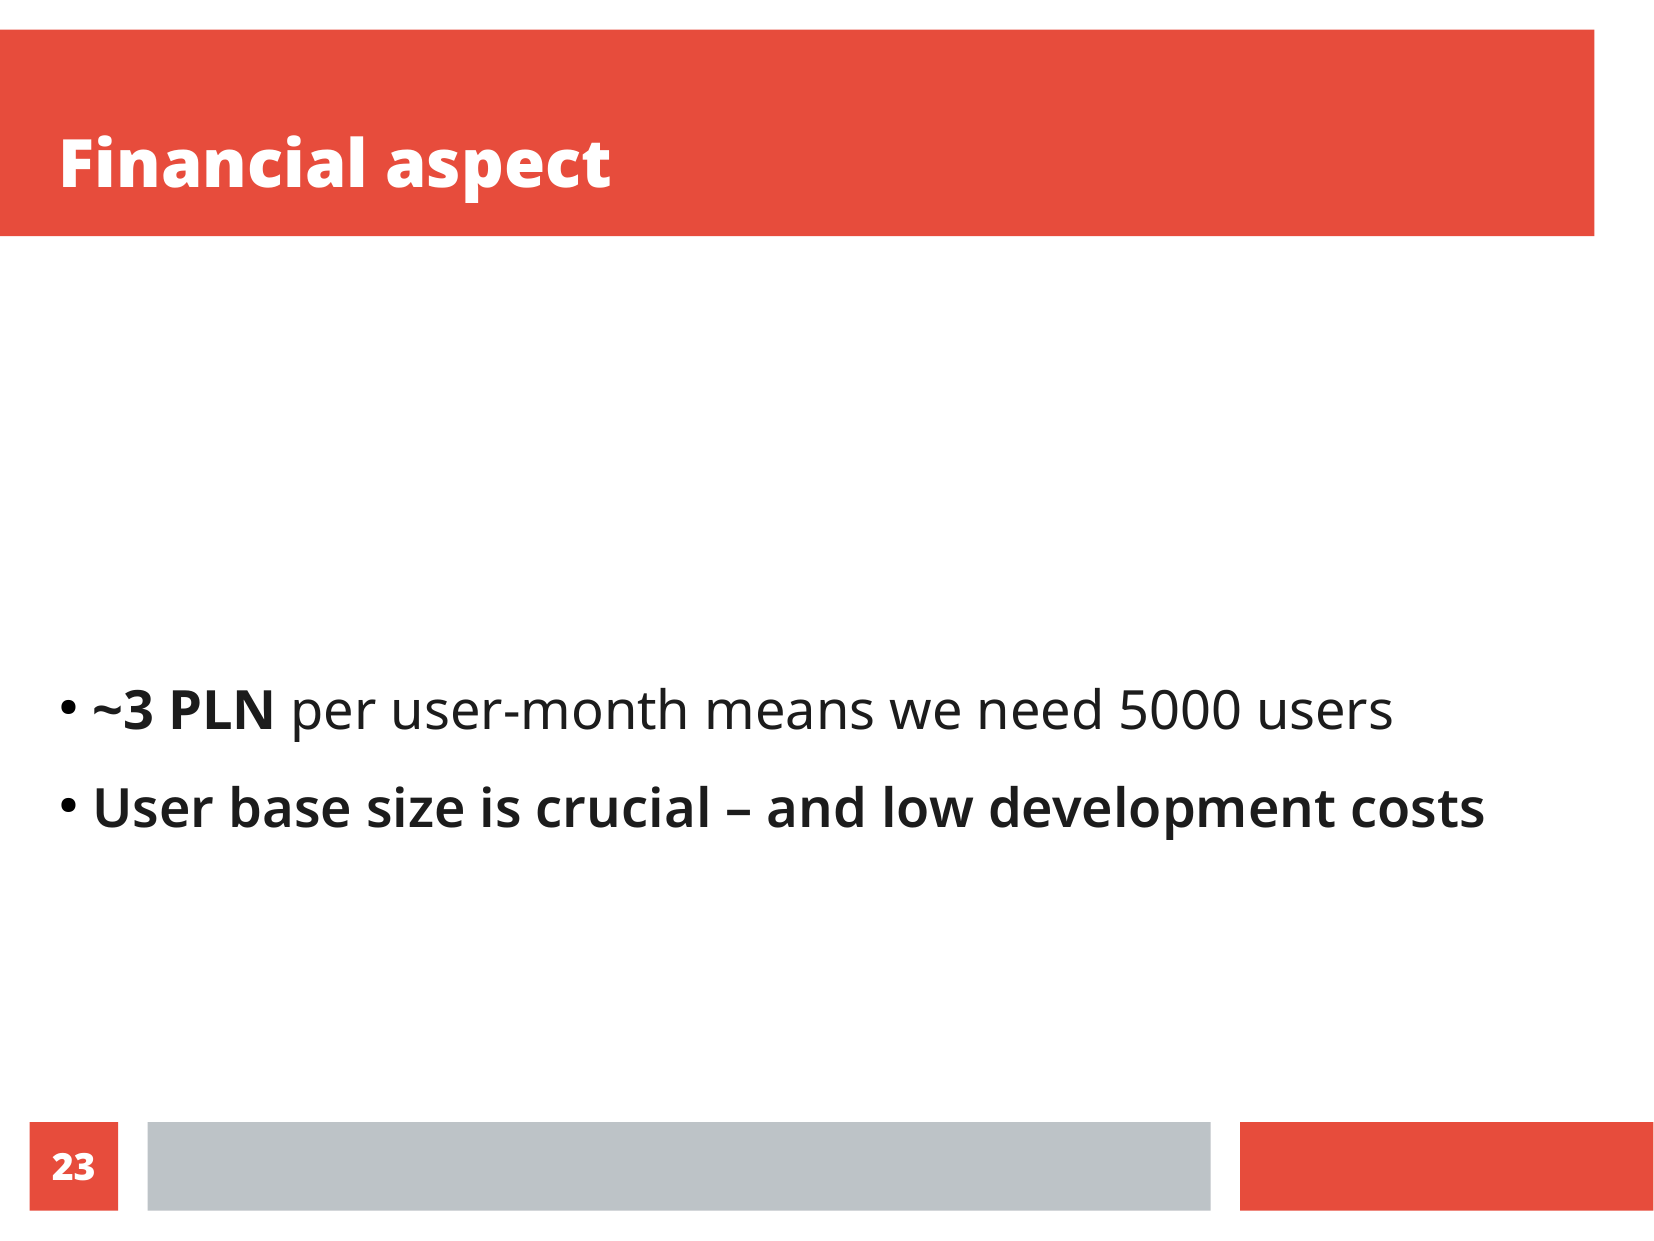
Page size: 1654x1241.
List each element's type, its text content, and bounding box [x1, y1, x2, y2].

list ~3 PLN per user-month means we need 5000 users User base size is crucial – and low development costs [59, 324, 1565, 1093]
title Financial aspect [59, 59, 1595, 207]
